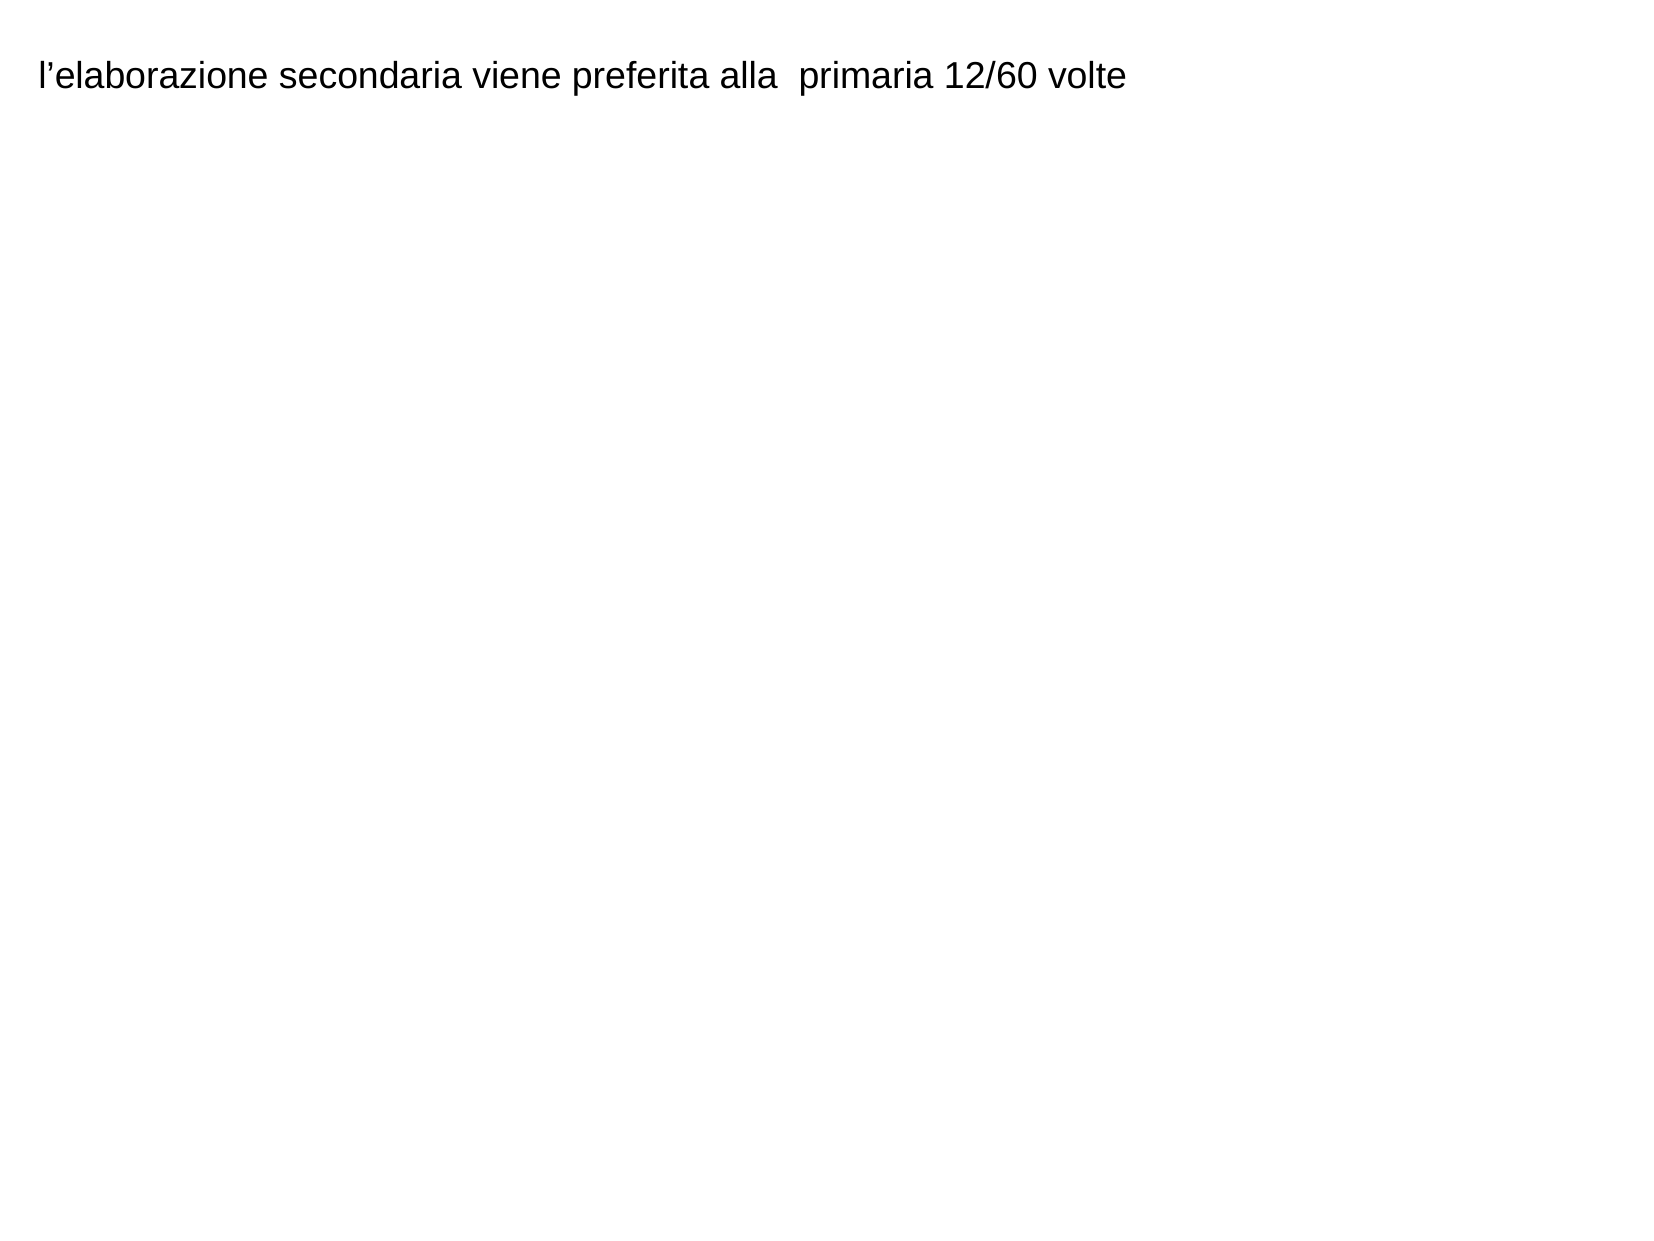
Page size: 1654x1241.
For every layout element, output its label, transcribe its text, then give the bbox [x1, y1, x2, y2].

text_box l’elaborazione secondaria viene preferita alla primaria 12/60 volte [23, 47, 1560, 105]
